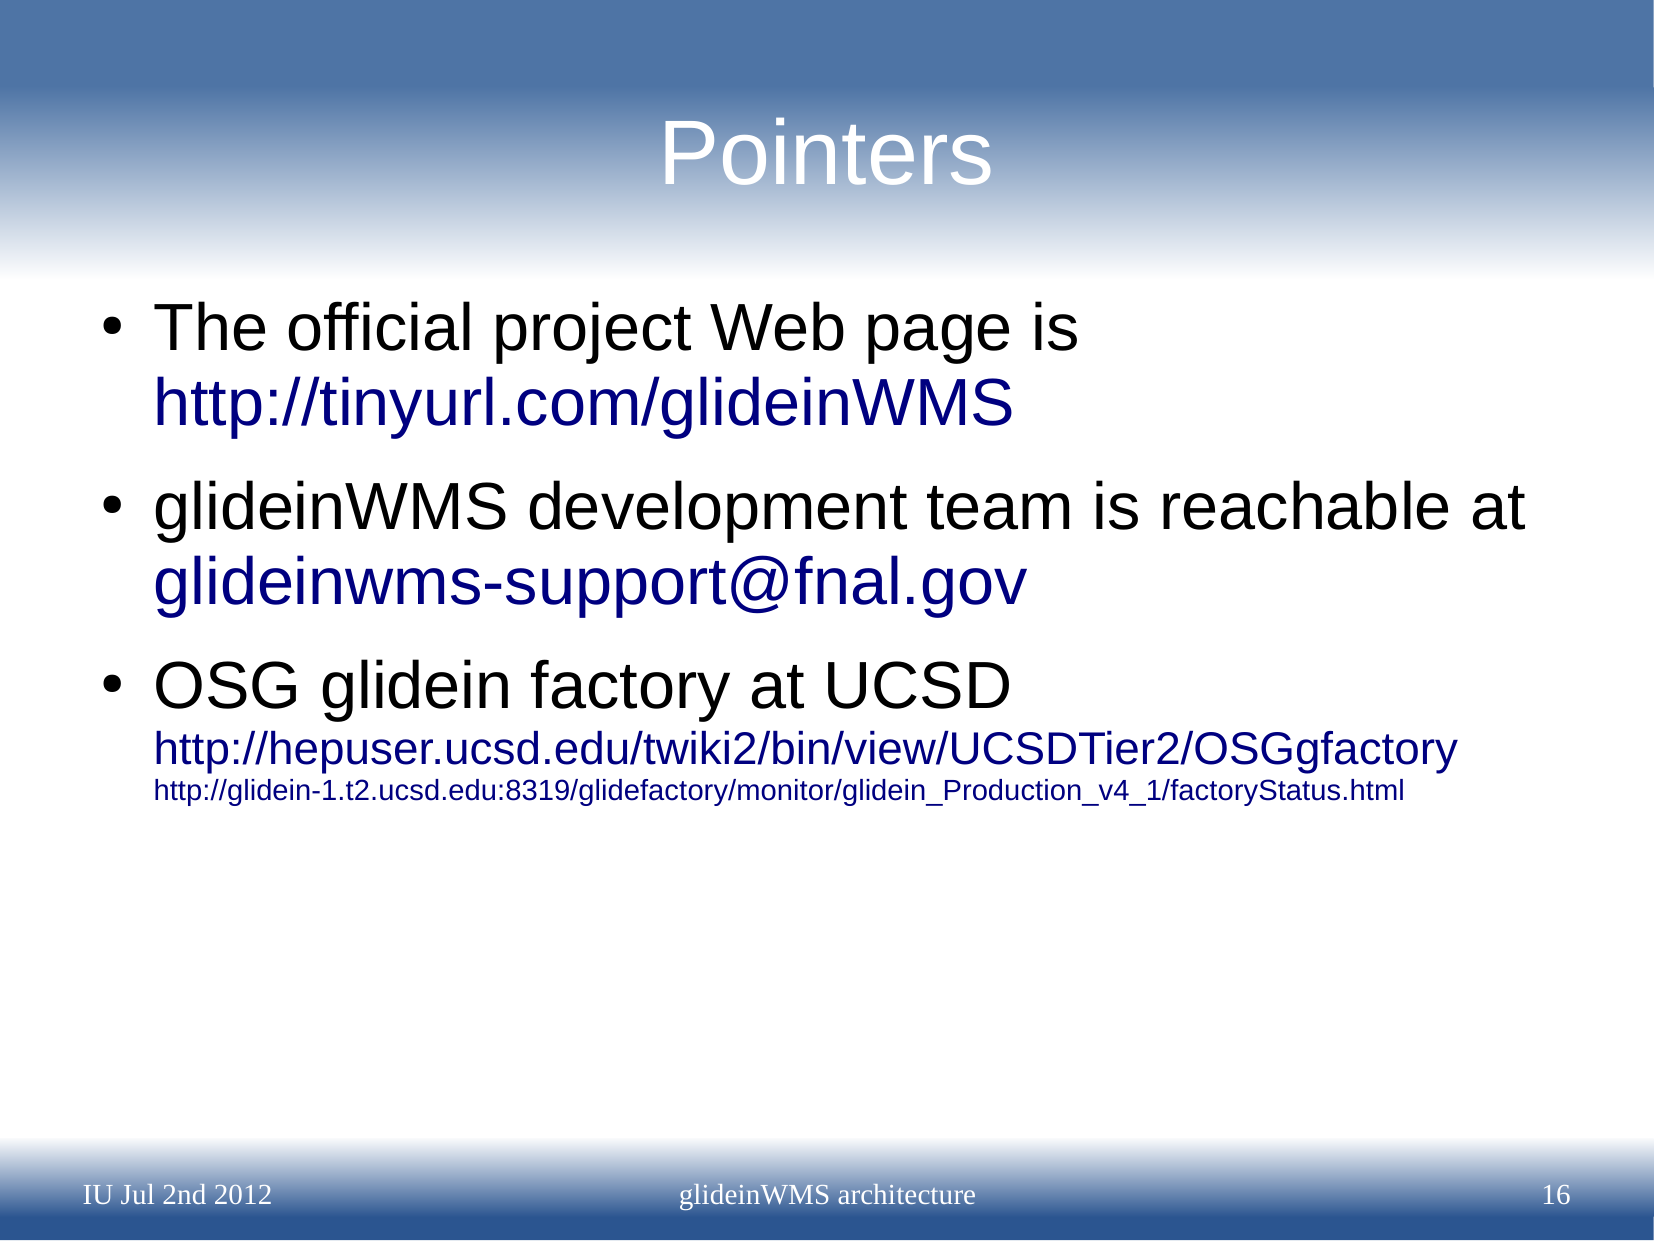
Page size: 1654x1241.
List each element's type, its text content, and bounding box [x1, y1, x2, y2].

list The official project Web page is http://tinyurl.com/glideinWMS glideinWMS development team is reachable at glideinwms-support@fnal.gov OSG glidein factory at UCSD http://hepuser.ucsd.edu/twiki2/bin/view/UCSDTier2/OSGgfactory http://glidein-1.t2.ucsd.edu:8319/glidefactory/monitor/glidein_Production_v4_1/factoryStatus.html [82, 290, 1571, 1109]
title Pointers [82, 56, 1571, 250]
